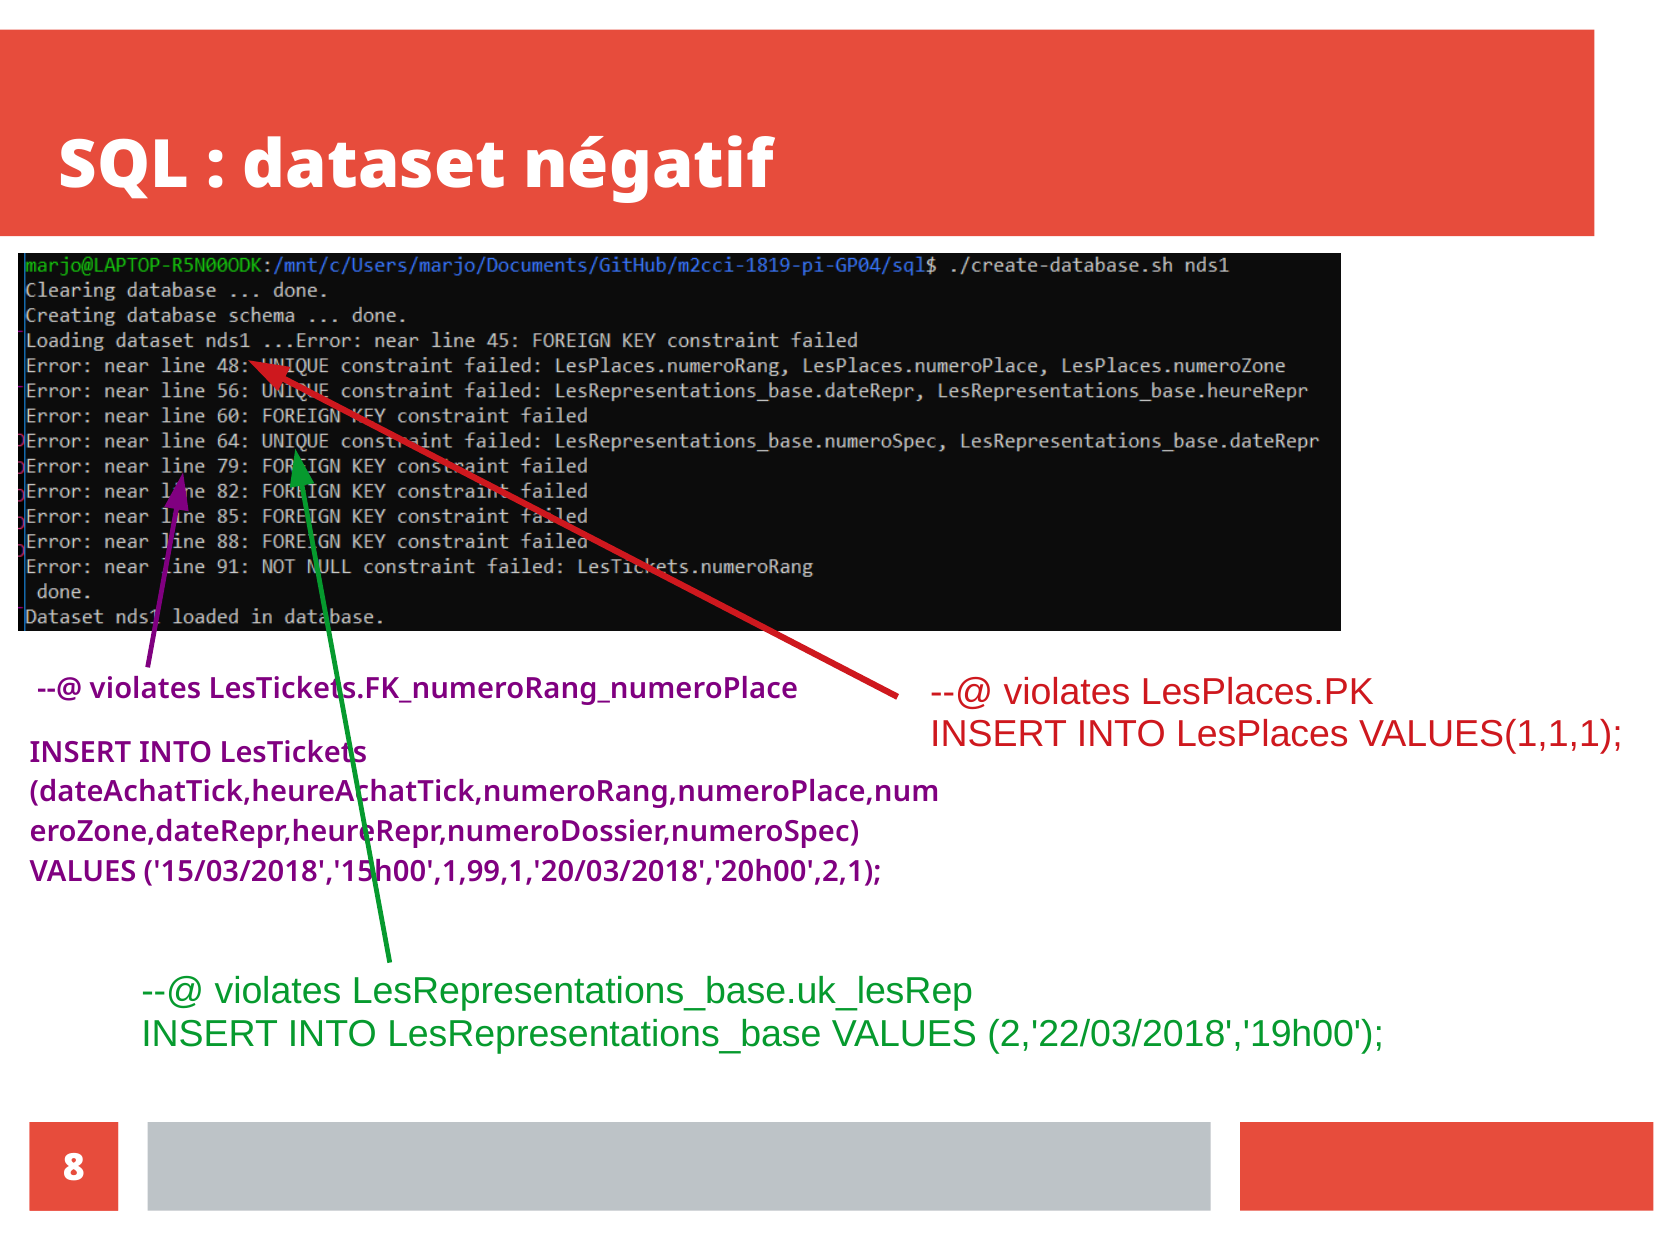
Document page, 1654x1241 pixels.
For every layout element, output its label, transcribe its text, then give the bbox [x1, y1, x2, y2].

picture [18, 253, 1341, 631]
list --@ violates LesTickets.FK_numeroRang_numeroPlace INSERT INTO LesTickets (dateAchatTick,heureAchatTick,numeroRang,numeroPlace,numeroZone,dateRepr,heureRepr,numeroDossier,numeroSpec) VALUES ('15/03/2018','15h00',1,99,1,'20/03/2018','20h00',2,1); [29, 667, 376, 904]
title SQL : dataset négatif [59, 59, 1595, 207]
text_box --@ violates LesPlaces.PK INSERT INTO LesPlaces VALUES(1,1,1); [915, 662, 1639, 762]
text_box --@ violates LesRepresentations_base.uk_lesRep INSERT INTO LesRepresentations_base VALUES (2,'22/03/2018','19h00'); [126, 962, 1400, 1062]
list --@ violates LesTickets.FK_numeroRang_numeroPlace INSERT INTO LesTickets (dateAchatTick,heureAchatTick,numeroRang,numeroPlace,numeroZone,dateRepr,heureRepr,numeroDossier,numeroSpec) VALUES ('15/03/2018','15h00',1,99,1,'20/03/2018','20h00',2,1); [339, 667, 951, 904]
